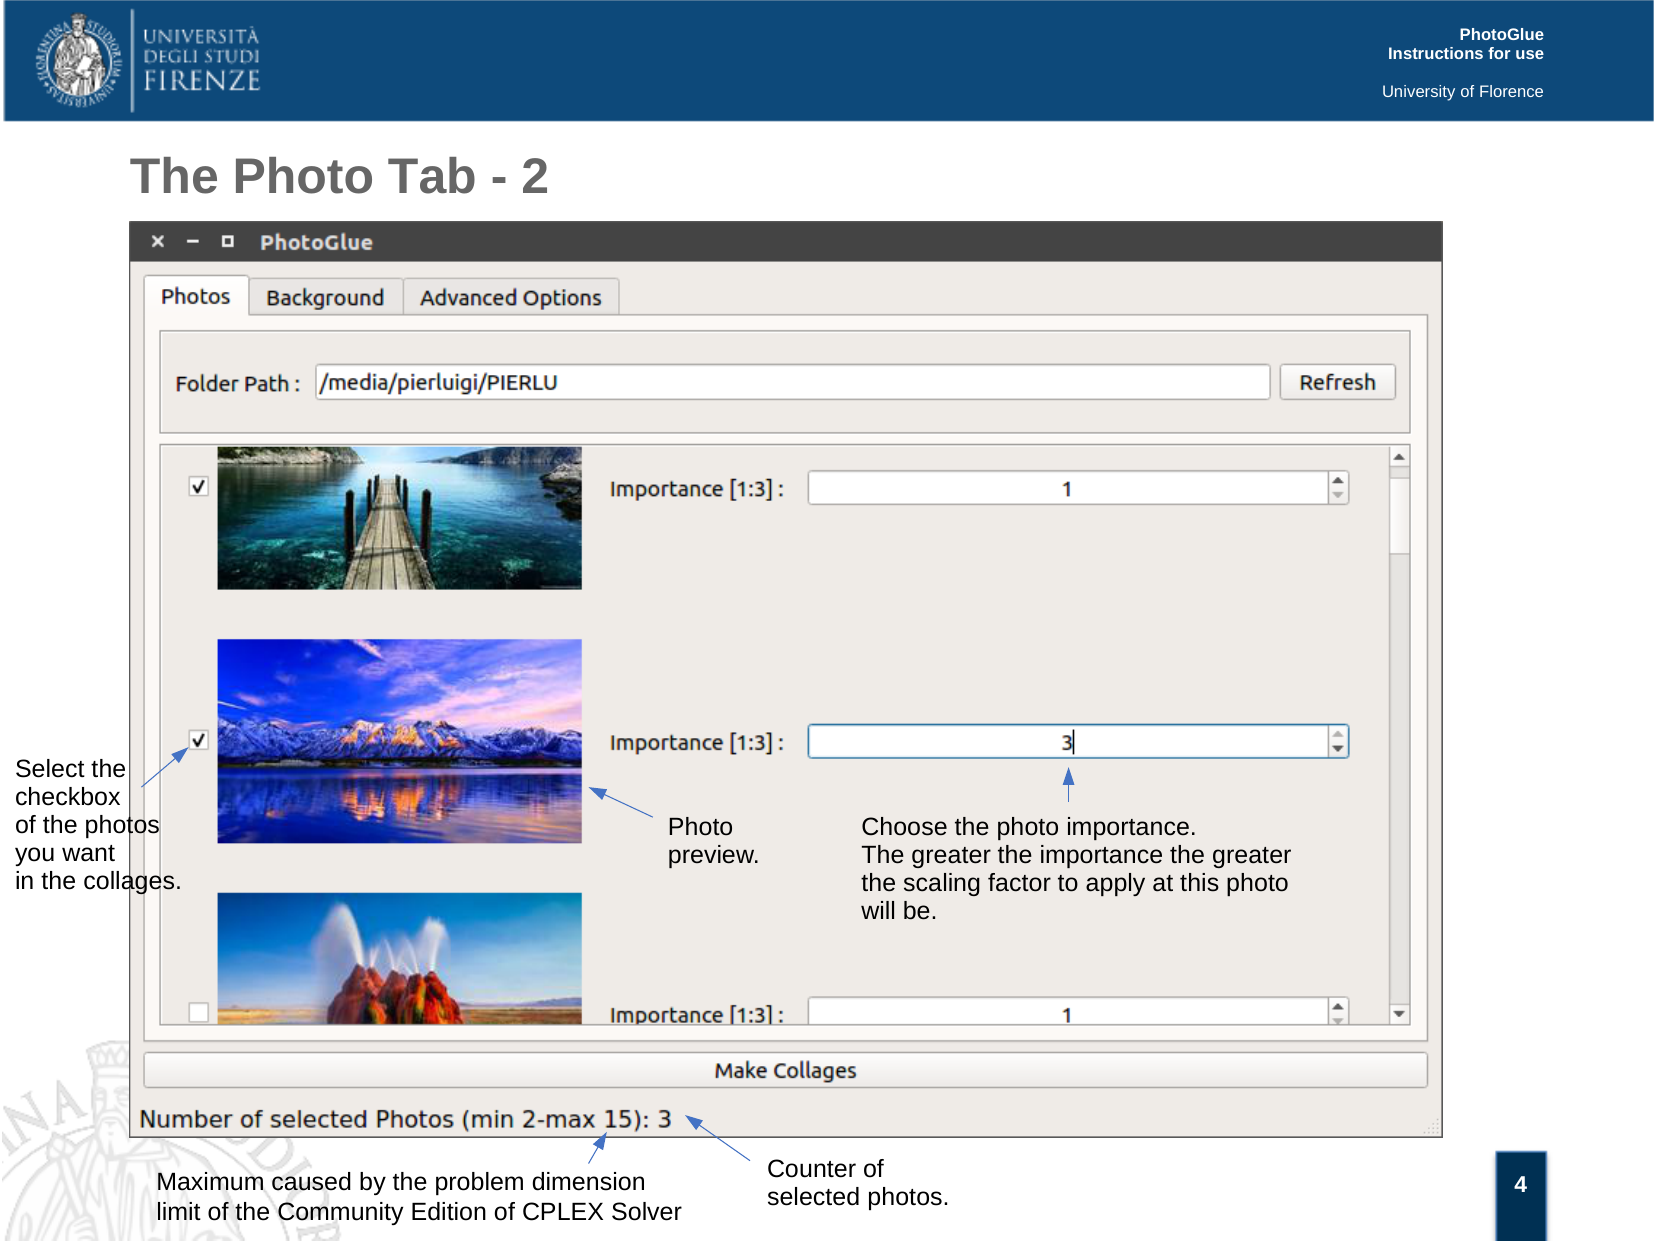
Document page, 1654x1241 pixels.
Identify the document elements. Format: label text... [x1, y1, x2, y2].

text_box Maximum caused by the problem dimension limit of the Community Edition of CPLEX Solver [141, 1158, 703, 1235]
picture [2, 0, 1654, 1241]
text_box 4 [1505, 1160, 1536, 1208]
text_box The Photo Tab - 2 [129, 101, 993, 221]
text_box PhotoGlue Instructions for use University of Florence [685, 24, 1548, 102]
text_box Select the checkbox of the photos you want in the collages. [0, 747, 224, 960]
text_box Counter of selected photos. [752, 1147, 1008, 1241]
text_box Photo preview. [652, 804, 795, 881]
text_box Choose the photo importance. The greater the importance the greater the scaling factor to apply at this photo will be. [846, 804, 1318, 987]
